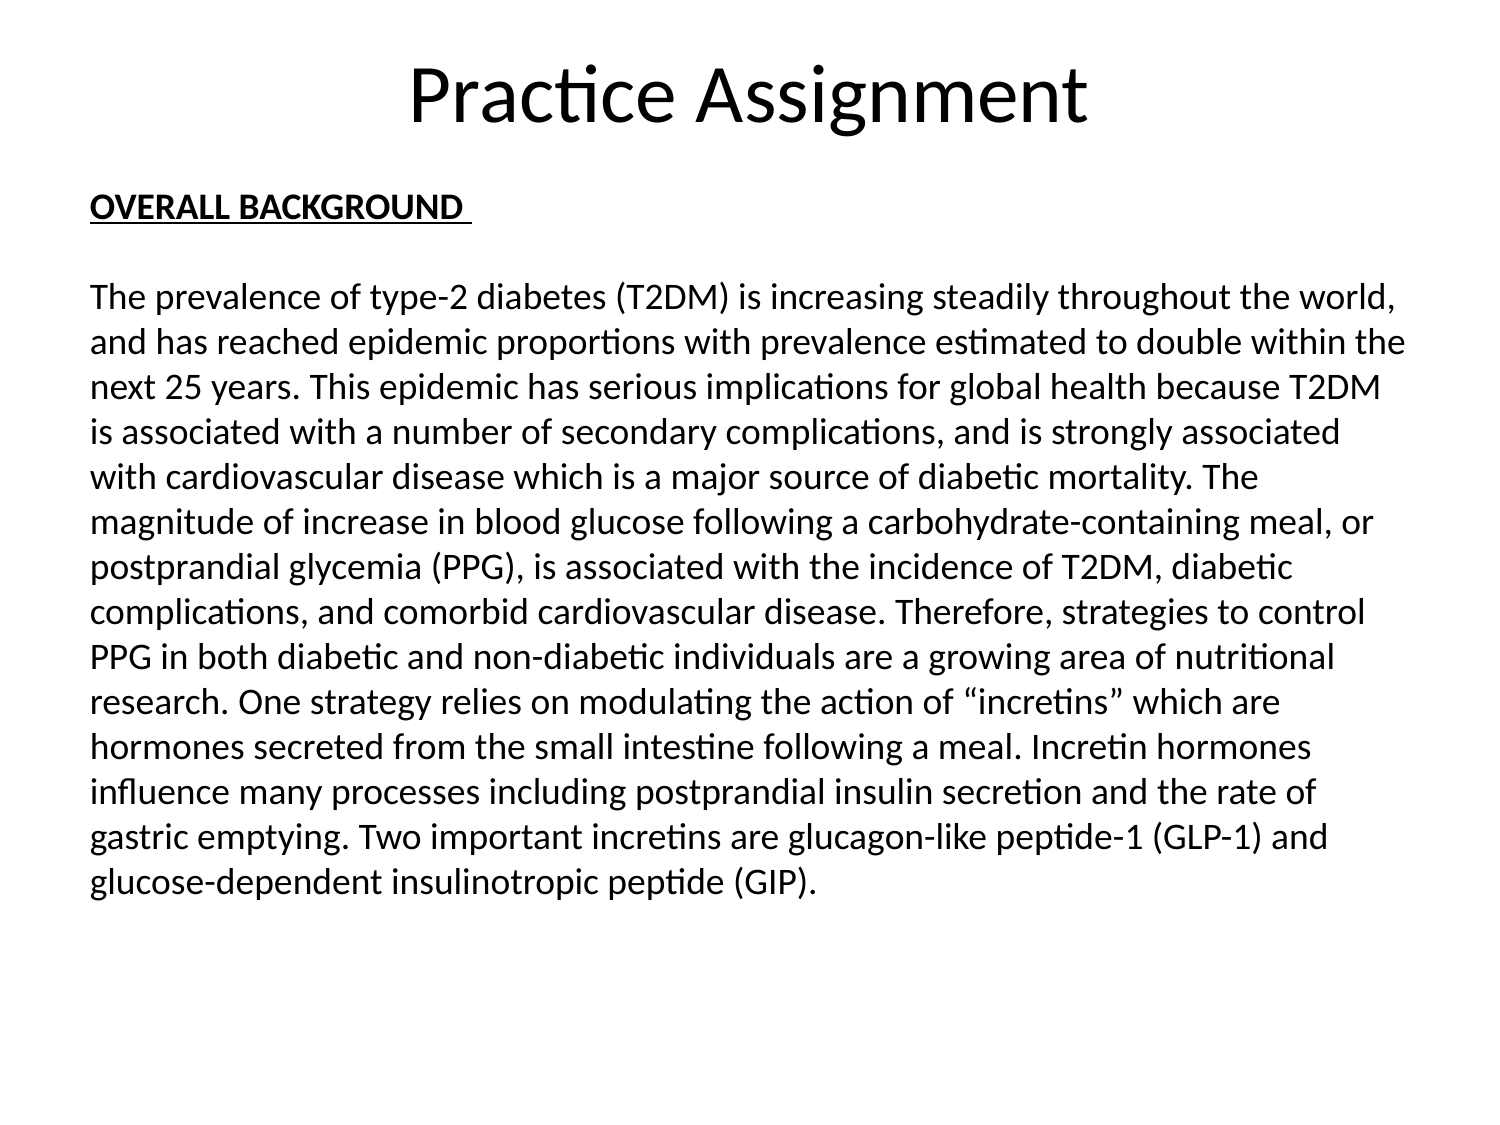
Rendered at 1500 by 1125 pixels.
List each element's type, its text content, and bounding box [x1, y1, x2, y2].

text_box OVERALL BACKGROUND The prevalence of type-2 diabetes (T2DM) is increasing steadily throughout the world, and has reached epidemic proportions with prevalence estimated to double within the next 25 years. This epidemic has serious implications for global health because T2DM is associated with a number of secondary complications, and is strongly associated with cardiovascular disease which is a major source of diabetic mortality. The magnitude of increase in blood glucose following a carbohydrate-containing meal, or postprandial glycemia (PPG), is associated with the incidence of T2DM, diabetic complications, and comorbid cardiovascular disease. Therefore, strategies to control PPG in both diabetic and non-diabetic individuals are a growing area of nutritional research. One strategy relies on modulating the action of “incretins” which are hormones secreted from the small intestine following a meal. Incretin hormones influence many processes including postprandial insulin secretion and the rate of gastric emptying. Two important incretins are glucagon-like peptide-1 (GLP-1) and glucose-dependent insulinotropic peptide (GIP). [74, 174, 1425, 917]
text_box Practice Assignment [74, 0, 1425, 174]
